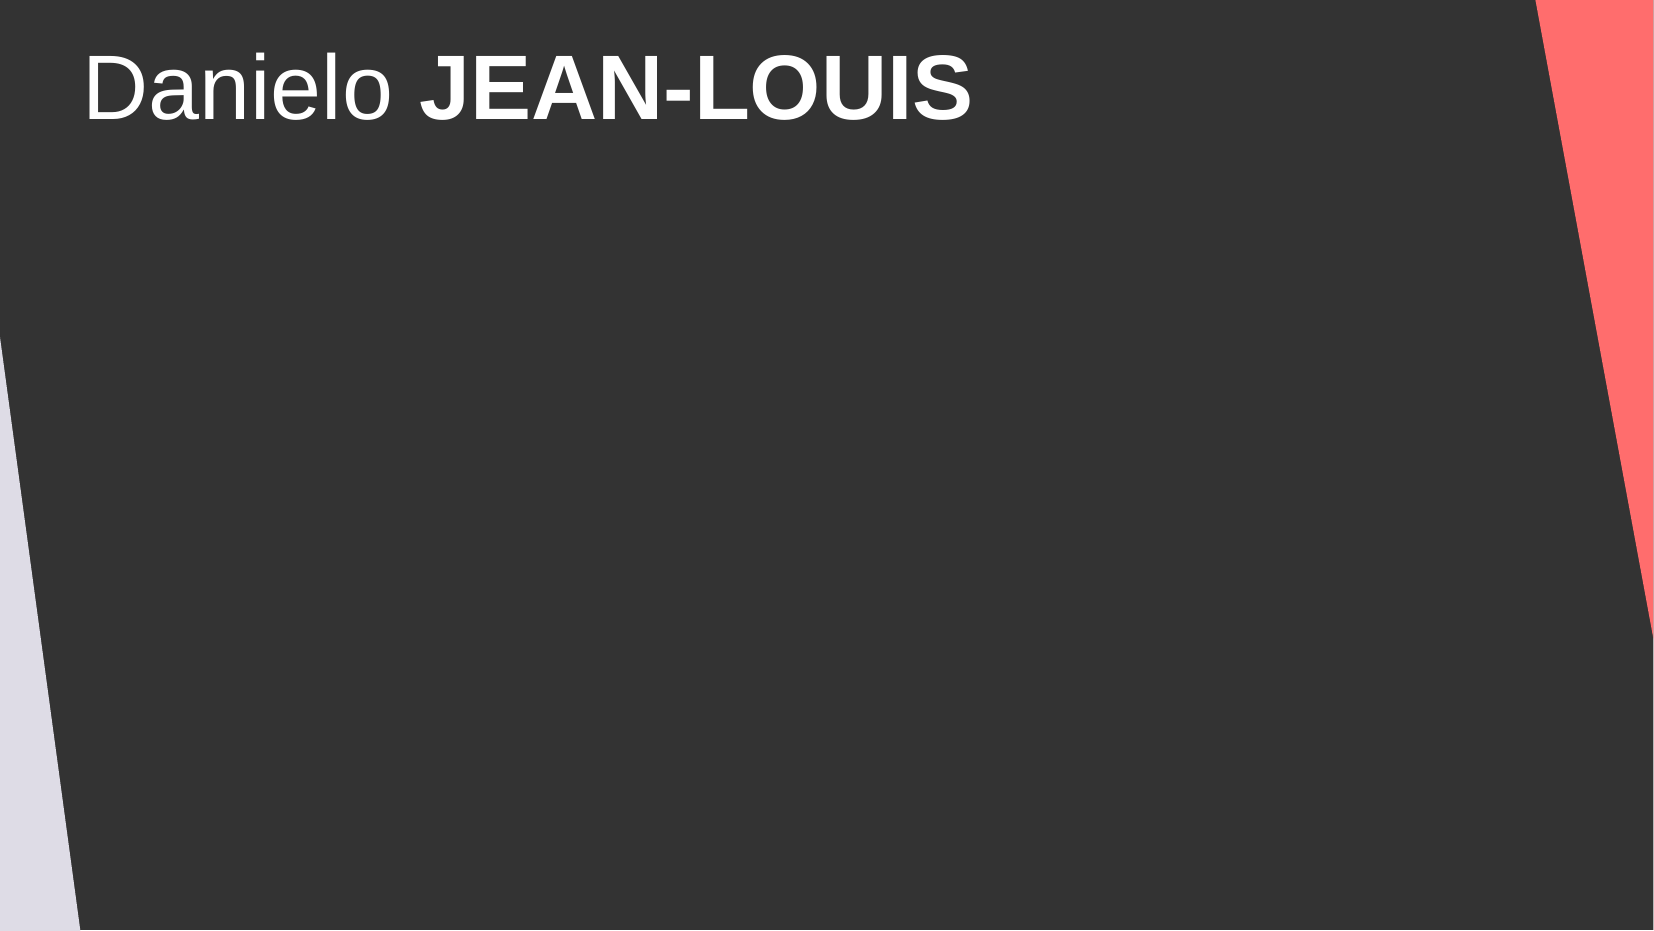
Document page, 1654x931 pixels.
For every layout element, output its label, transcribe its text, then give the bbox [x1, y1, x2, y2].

text_box [1535, 0, 1654, 642]
text_box [0, 337, 81, 931]
subtitle Danielo JEAN-LOUIS [82, 36, 1571, 345]
